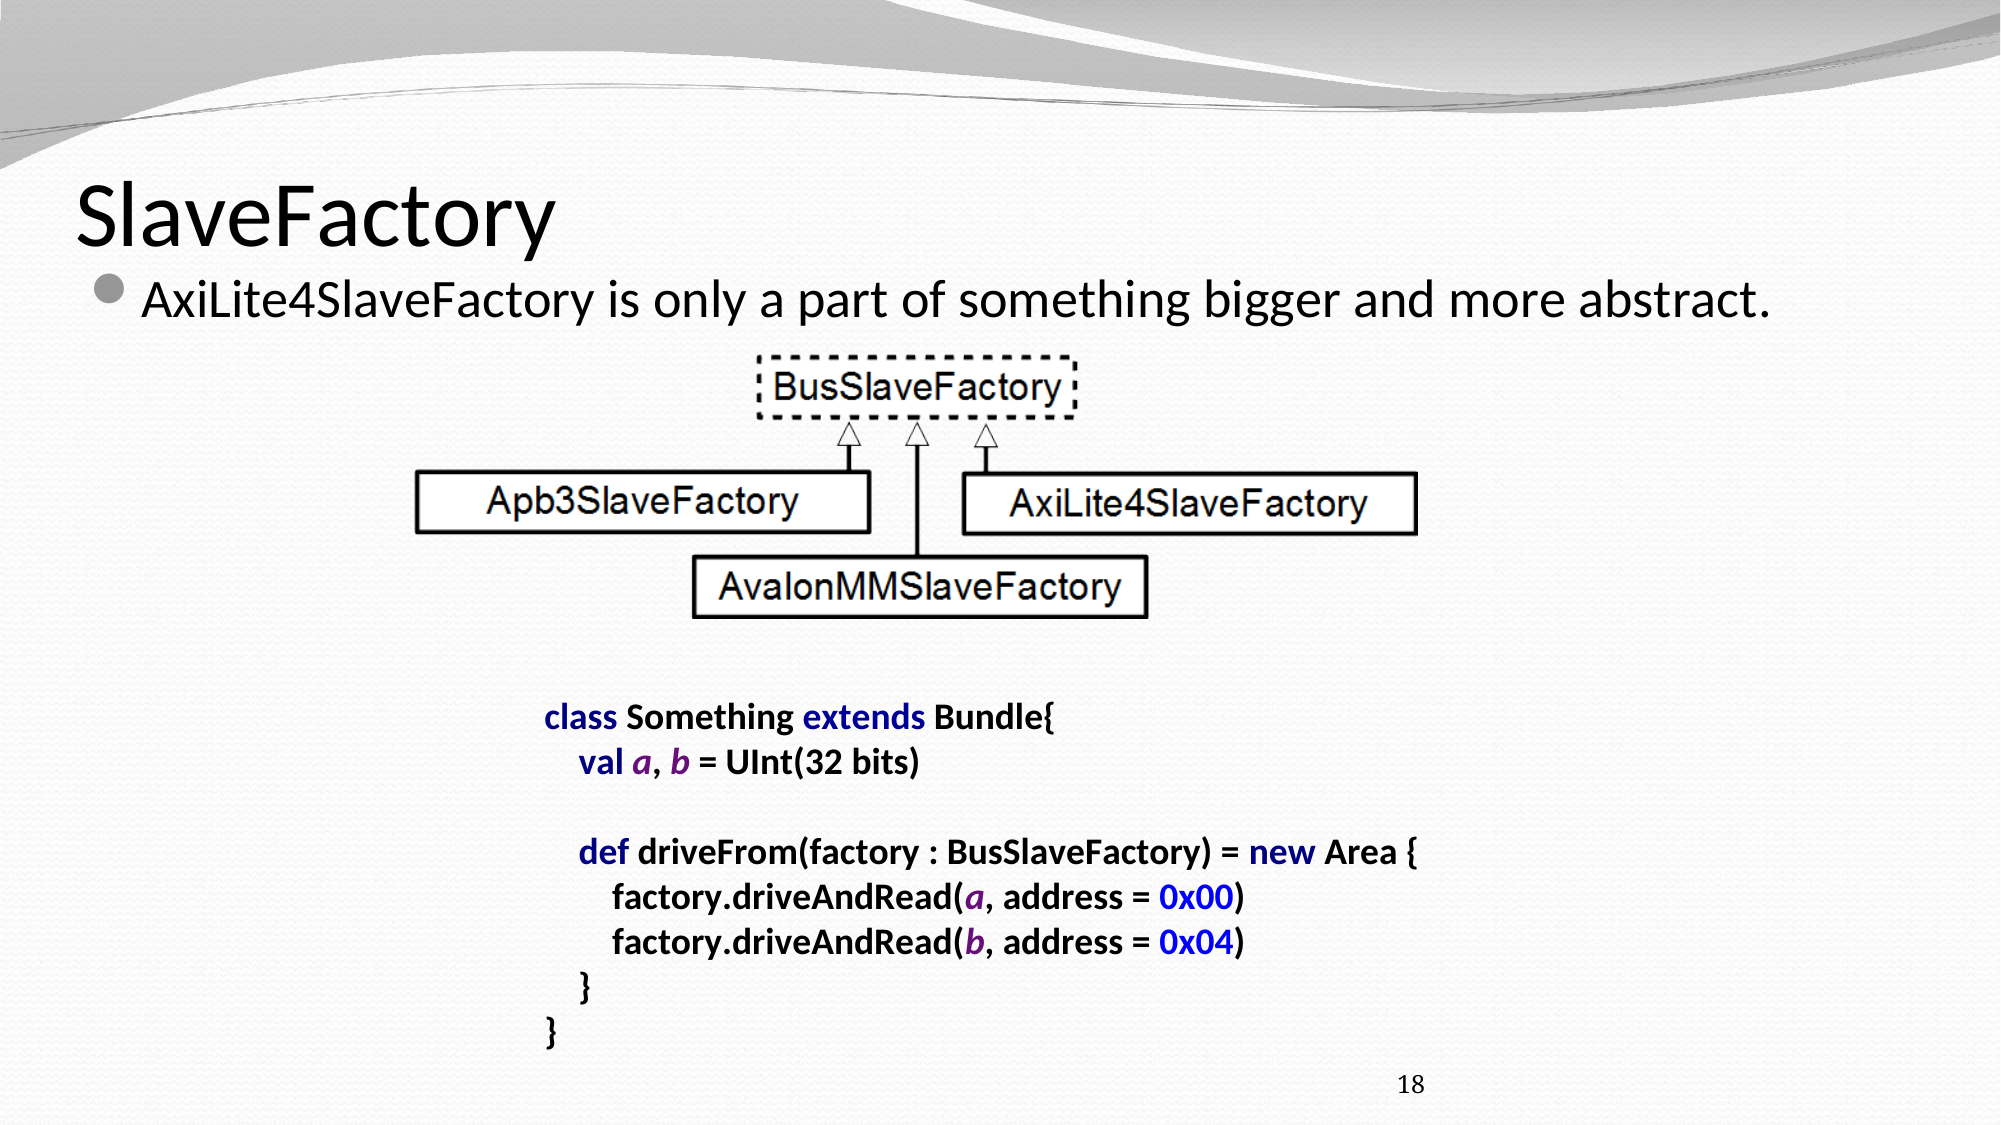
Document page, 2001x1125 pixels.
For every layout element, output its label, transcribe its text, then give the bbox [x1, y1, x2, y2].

title SlaveFactory [75, 78, 1426, 255]
text_box class Something extends Bundle{ val a, b = UInt(32 bits) def driveFrom(factory : BusSlaveFactory) = new Area { factory.driveAndRead(a, address = 0x00) factory.driveAndRead(b, address = 0x04) } } [529, 684, 1477, 1105]
list AxiLite4SlaveFactory is only a part of something bigger and more abstract. [75, 255, 1938, 1009]
picture [0, 0, 2001, 1125]
